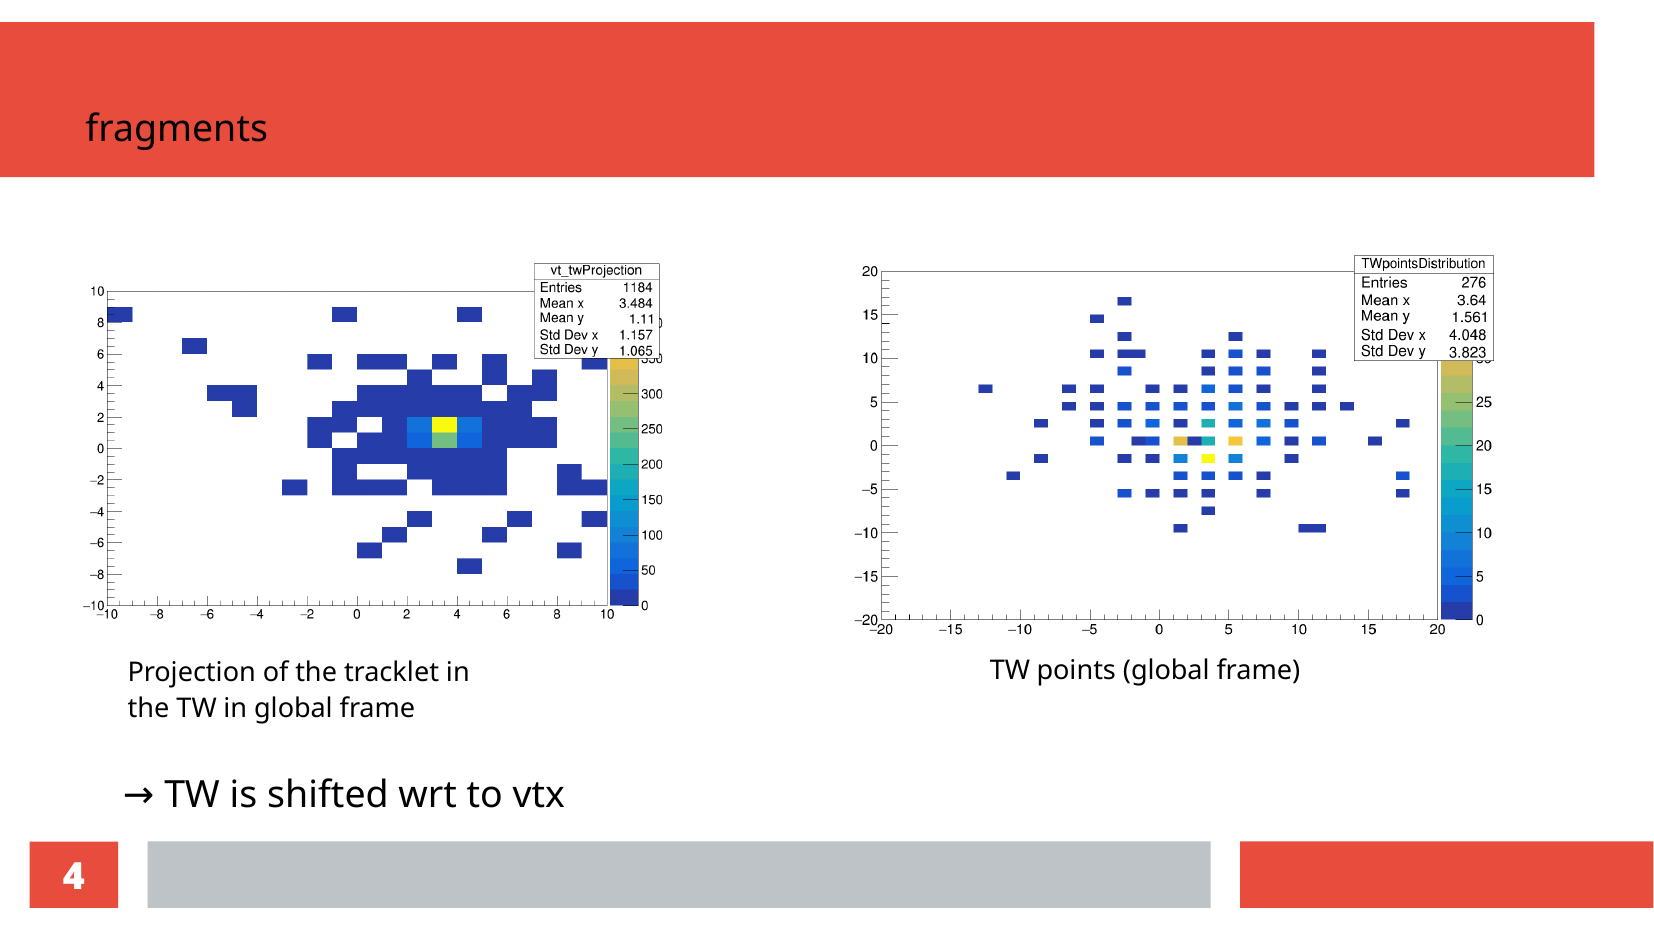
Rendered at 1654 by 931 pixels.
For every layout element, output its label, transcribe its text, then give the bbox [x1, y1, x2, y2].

picture [837, 233, 1505, 654]
text_box → TW is shifted wrt to vtx [108, 760, 630, 819]
text_box Projection of the tracklet in the TW in global frame [113, 644, 1094, 723]
picture [53, 252, 668, 635]
text_box fragments [70, 93, 653, 196]
text_box TW points (global frame) [975, 643, 1654, 702]
